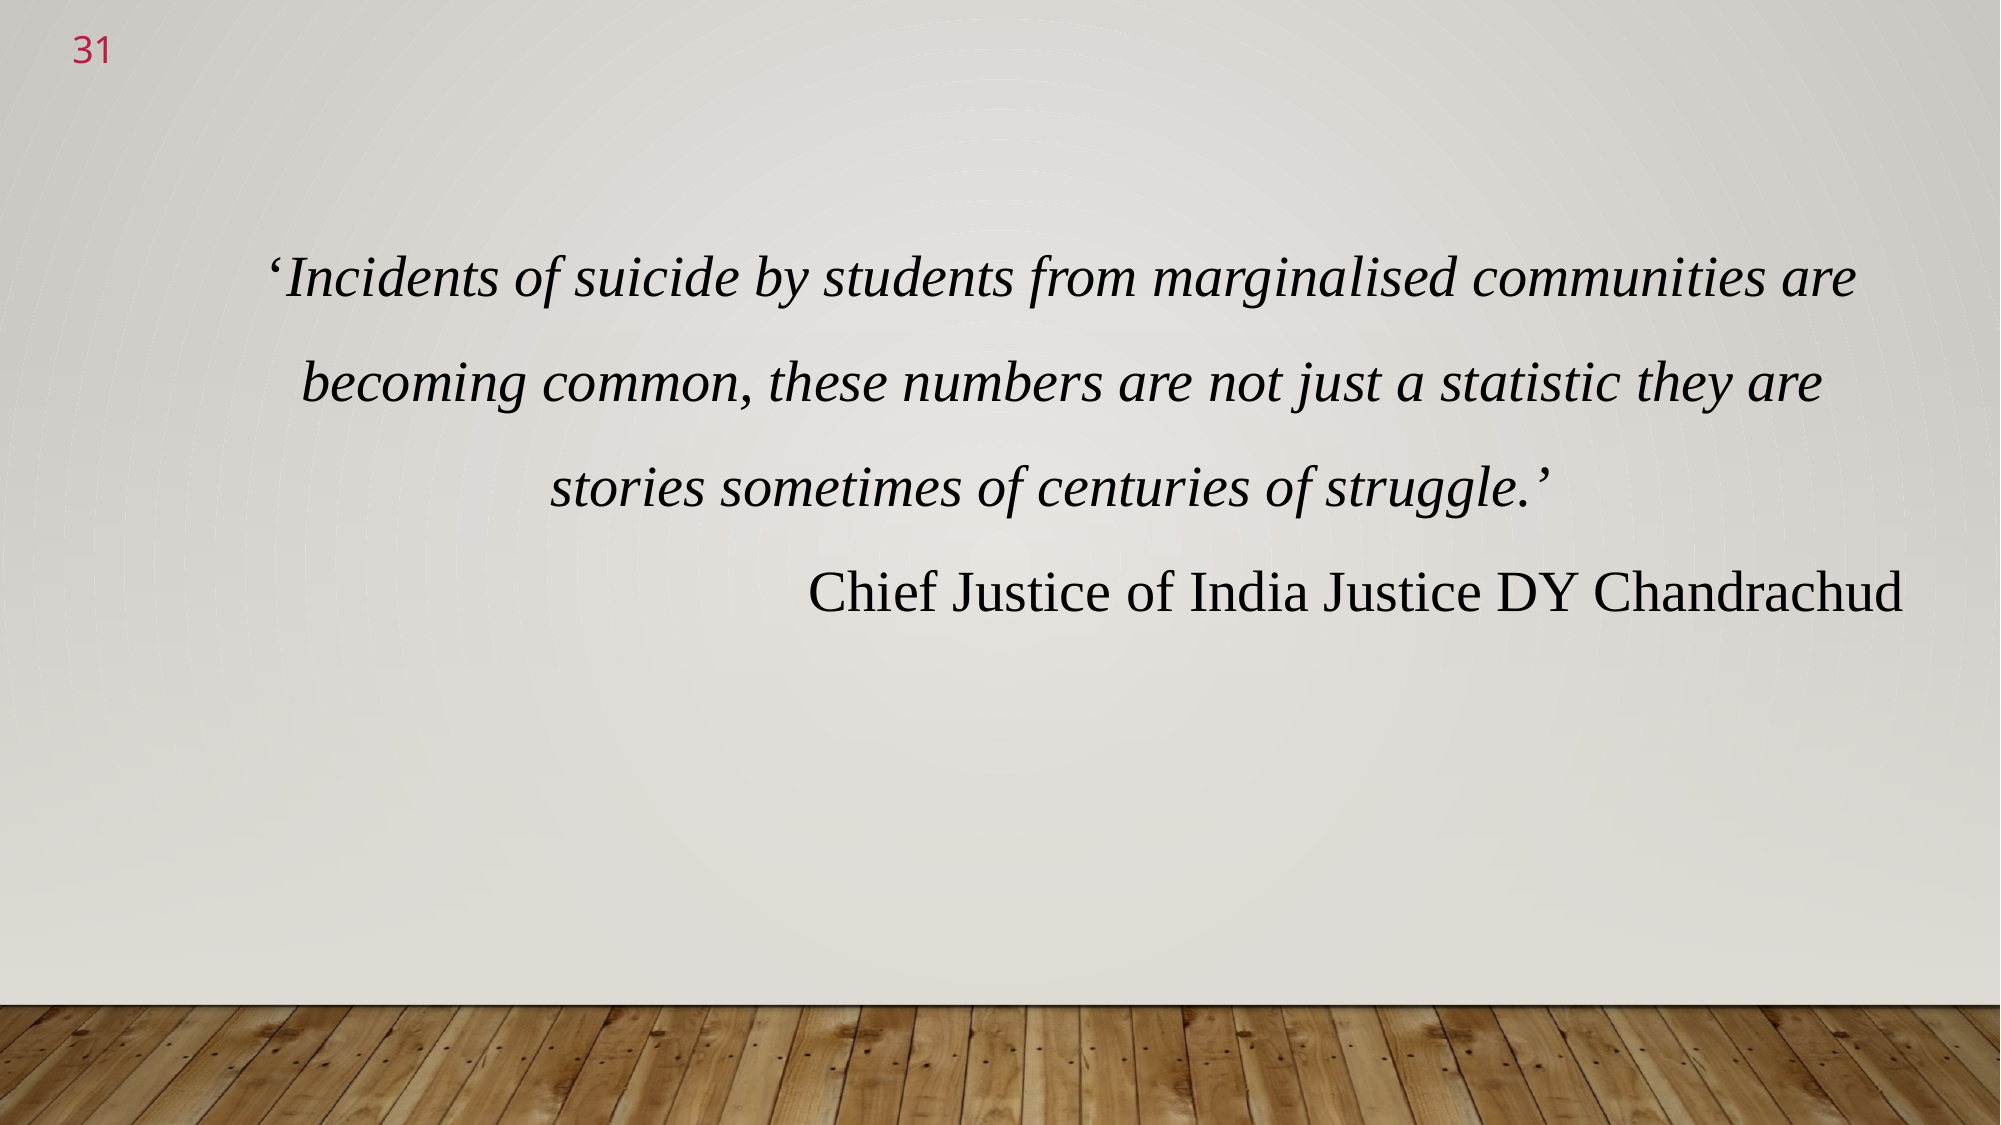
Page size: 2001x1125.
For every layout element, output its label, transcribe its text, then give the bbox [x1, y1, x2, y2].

slide_number 21 [0, 18, 131, 102]
picture [0, 1005, 2000, 1125]
text_box ‘Incidents of suicide by students from marginalised communities are becoming common, these numbers are not just a statistic they are stories sometimes of centuries of struggle.’ Chief Justice of India Justice DY Chandrachud [130, 196, 1920, 631]
